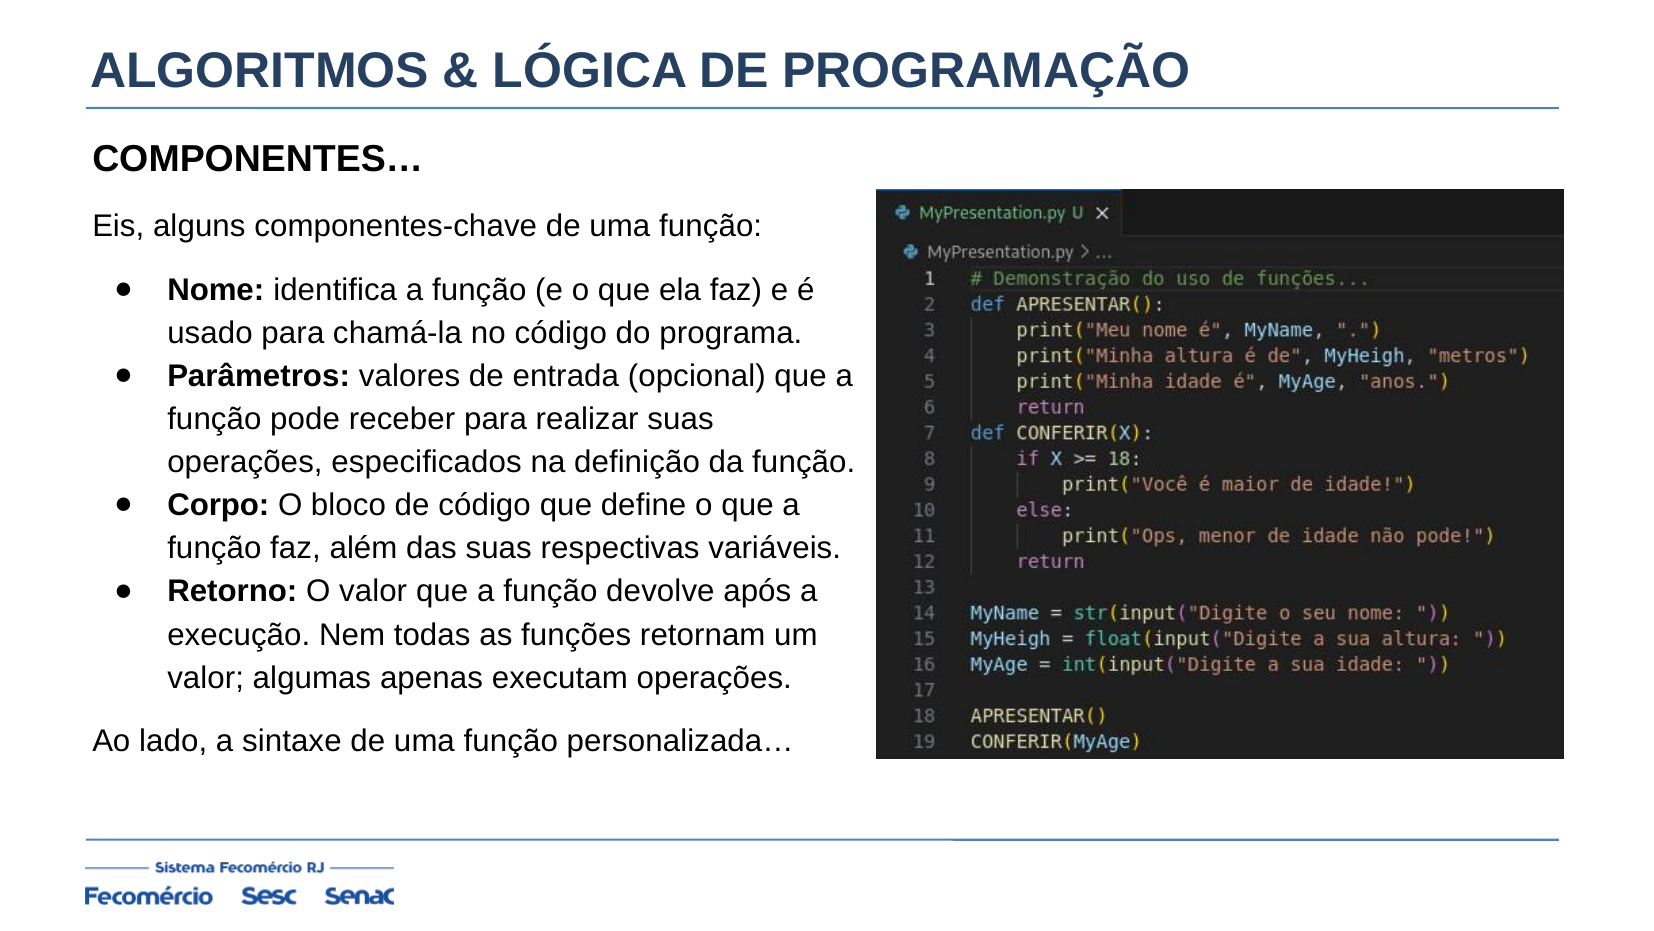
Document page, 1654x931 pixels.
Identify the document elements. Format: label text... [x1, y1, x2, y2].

text_box COMPONENTES… Eis, alguns componentes-chave de uma função: Nome: identifica a função (e o que ela faz) e é usado para chamá-la no código do programa. Parâmetros: valores de entrada (opcional) que a função pode receber para realizar suas operações, especificados na definição da função. Corpo: O bloco de código que define o que a função faz, além das suas respectivas variáveis. Retorno: O valor que a função devolve após a execução. Nem todas as funções retornam um valor; algumas apenas executam operações. Ao lado, a sintaxe de uma função personalizada… [77, 112, 877, 836]
text_box ALGORITMOS & LÓGICA DE PROGRAMAÇÃO [90, 32, 1564, 104]
picture [62, 845, 416, 921]
picture [876, 189, 1564, 759]
